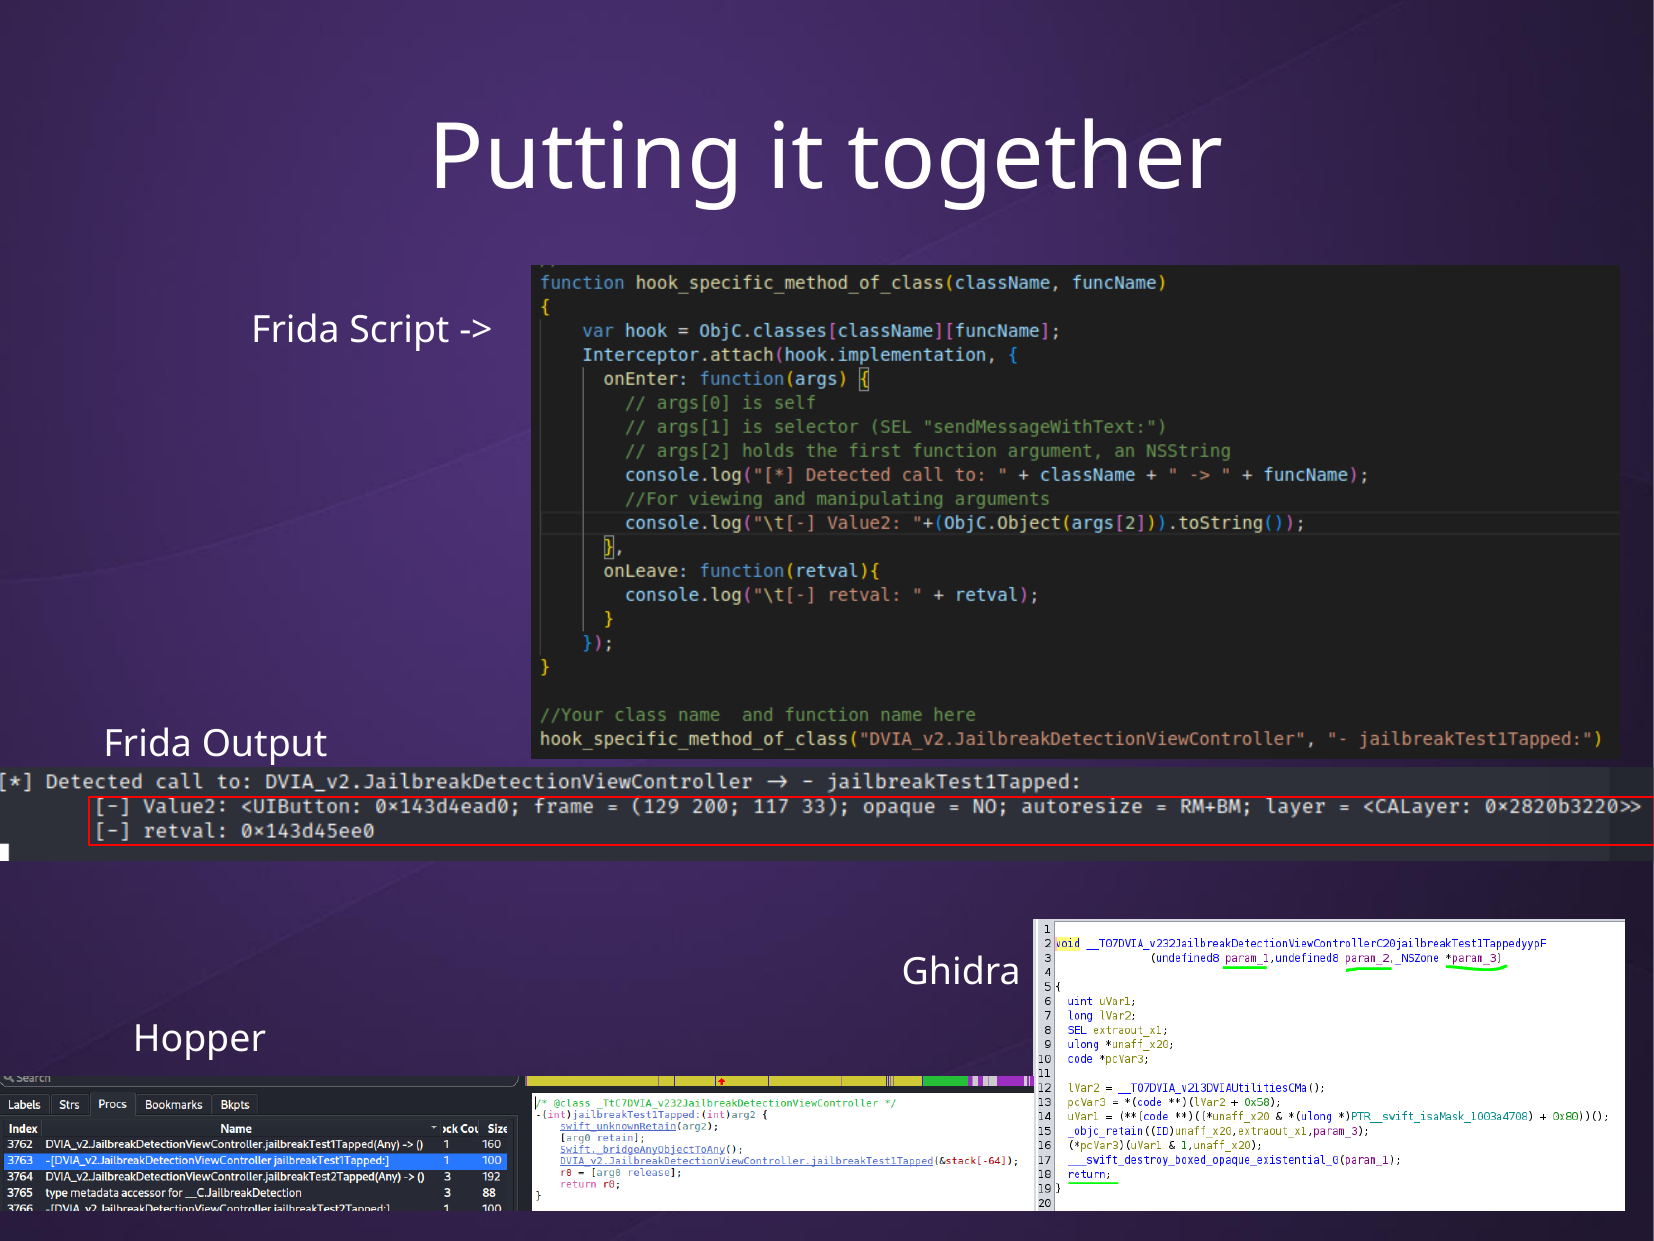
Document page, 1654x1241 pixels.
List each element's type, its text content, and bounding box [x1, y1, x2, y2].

text_box Frida Output [88, 708, 347, 776]
text_box Frida Script -> [236, 295, 523, 363]
picture [0, 0, 1654, 1241]
text_box Hopper [118, 1003, 275, 1072]
title Putting it together [82, 49, 1571, 257]
text_box Ghidra [886, 936, 1034, 1004]
picture [90, 798, 1653, 844]
